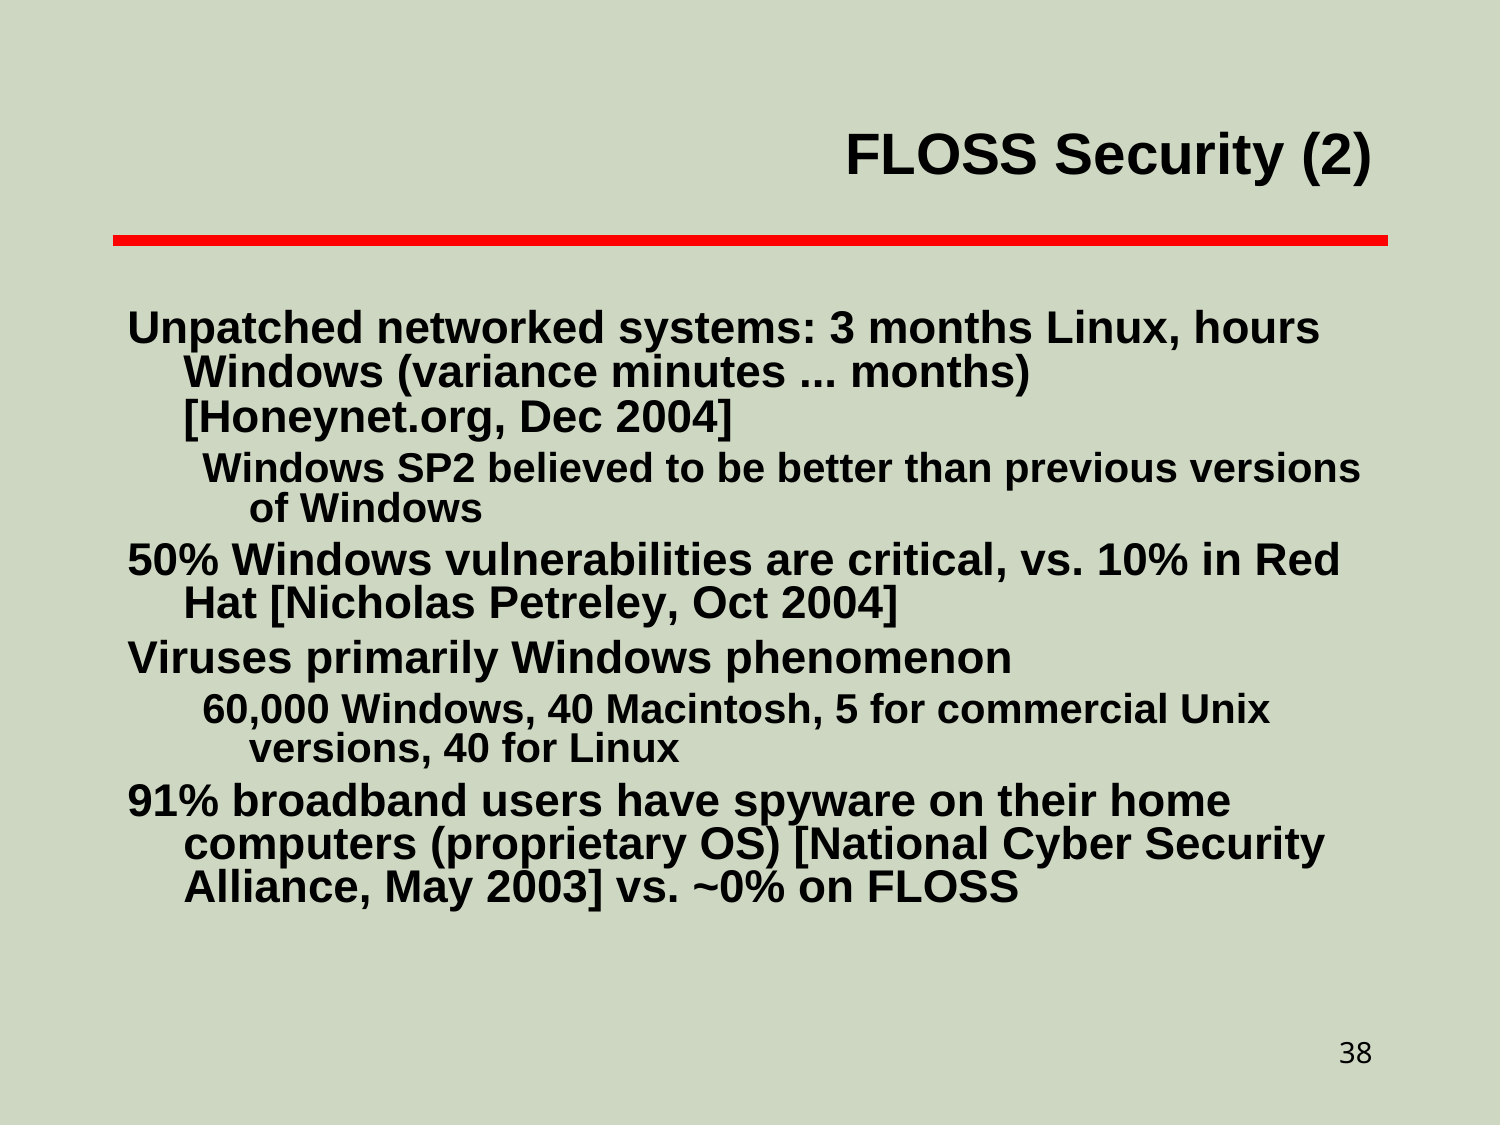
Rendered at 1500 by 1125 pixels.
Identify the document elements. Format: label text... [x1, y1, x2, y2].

list Unpatched networked systems: 3 months Linux, hours Windows (variance minutes ... months) [Honeynet.org, Dec 2004] Windows SP2 believed to be better than previous versions of Windows 50% Windows vulnerabilities are critical, vs. 10% in Red Hat [Nicholas Petreley, Oct 2004] Viruses primarily Windows phenomenon 60,000 Windows, 40 Macintosh, 5 for commercial Unix versions, 40 for Linux 91% broadband users have spyware on their home computers (proprietary OS) [National Cyber Security Alliance, May 2003] vs. ~0% on FLOSS [112, 299, 1388, 937]
title FLOSS Security (2) [337, 85, 1388, 224]
